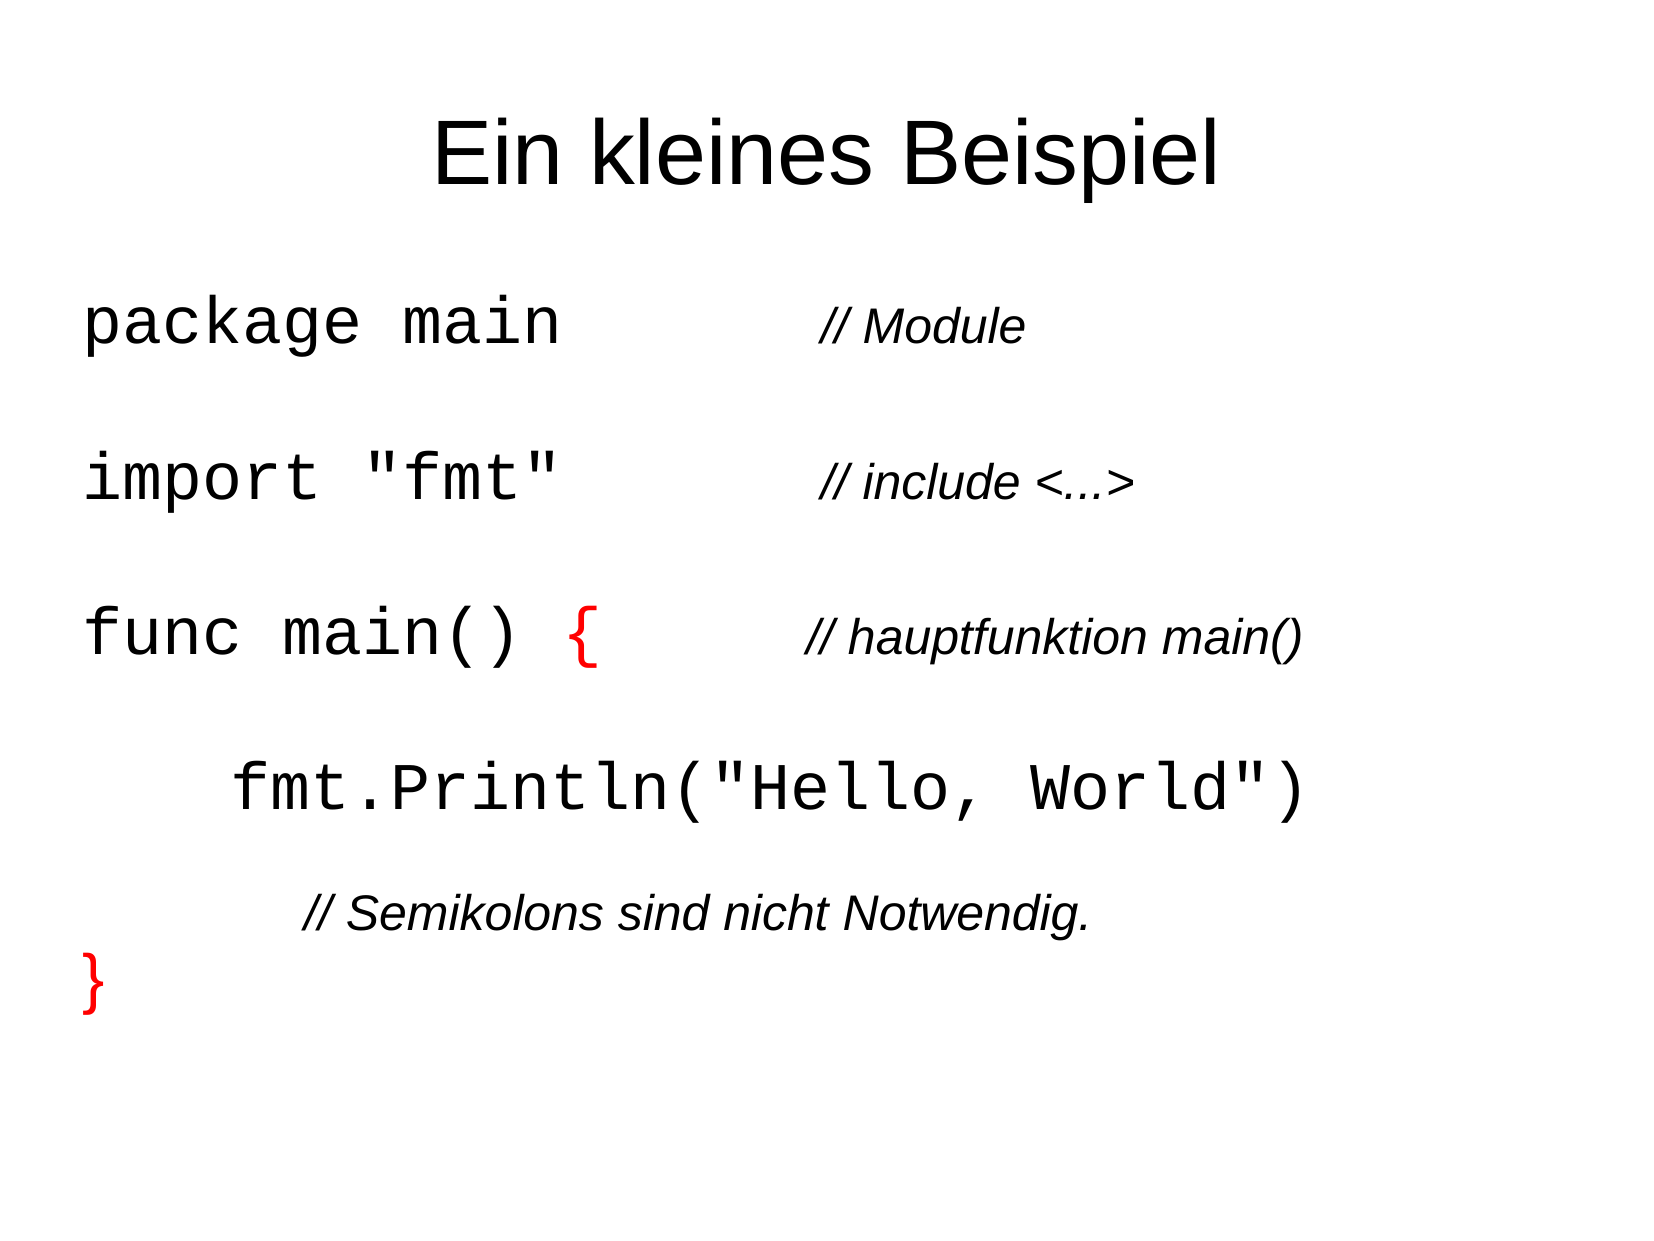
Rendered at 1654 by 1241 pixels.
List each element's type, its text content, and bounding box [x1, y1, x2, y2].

subtitle package main // Module import "fmt" // include <...> func main() { // hauptfunktion main() fmt.Println("Hello, World") // Semikolons sind nicht Notwendig. } [82, 283, 1538, 1017]
title Ein kleines Beispiel [82, 49, 1571, 257]
